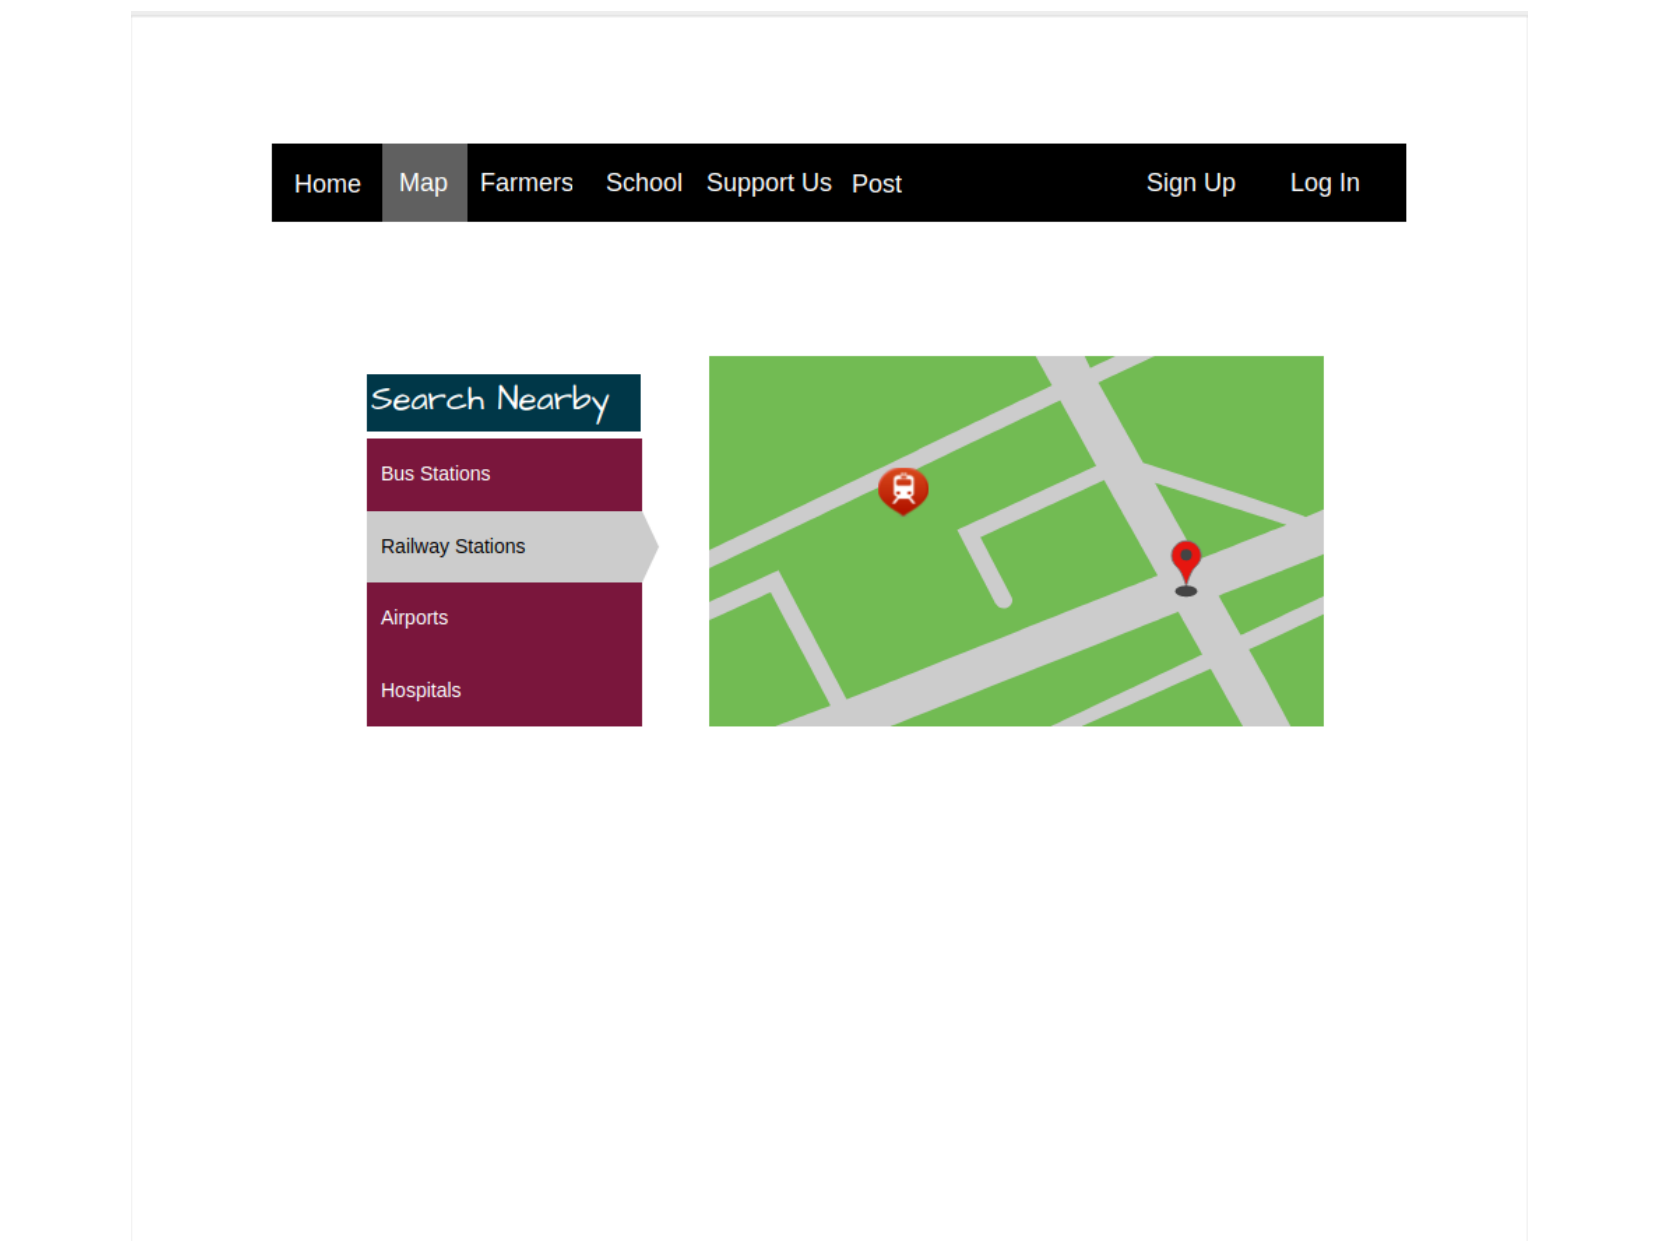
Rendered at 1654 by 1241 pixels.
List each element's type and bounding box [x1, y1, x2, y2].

picture [131, 11, 1528, 1241]
